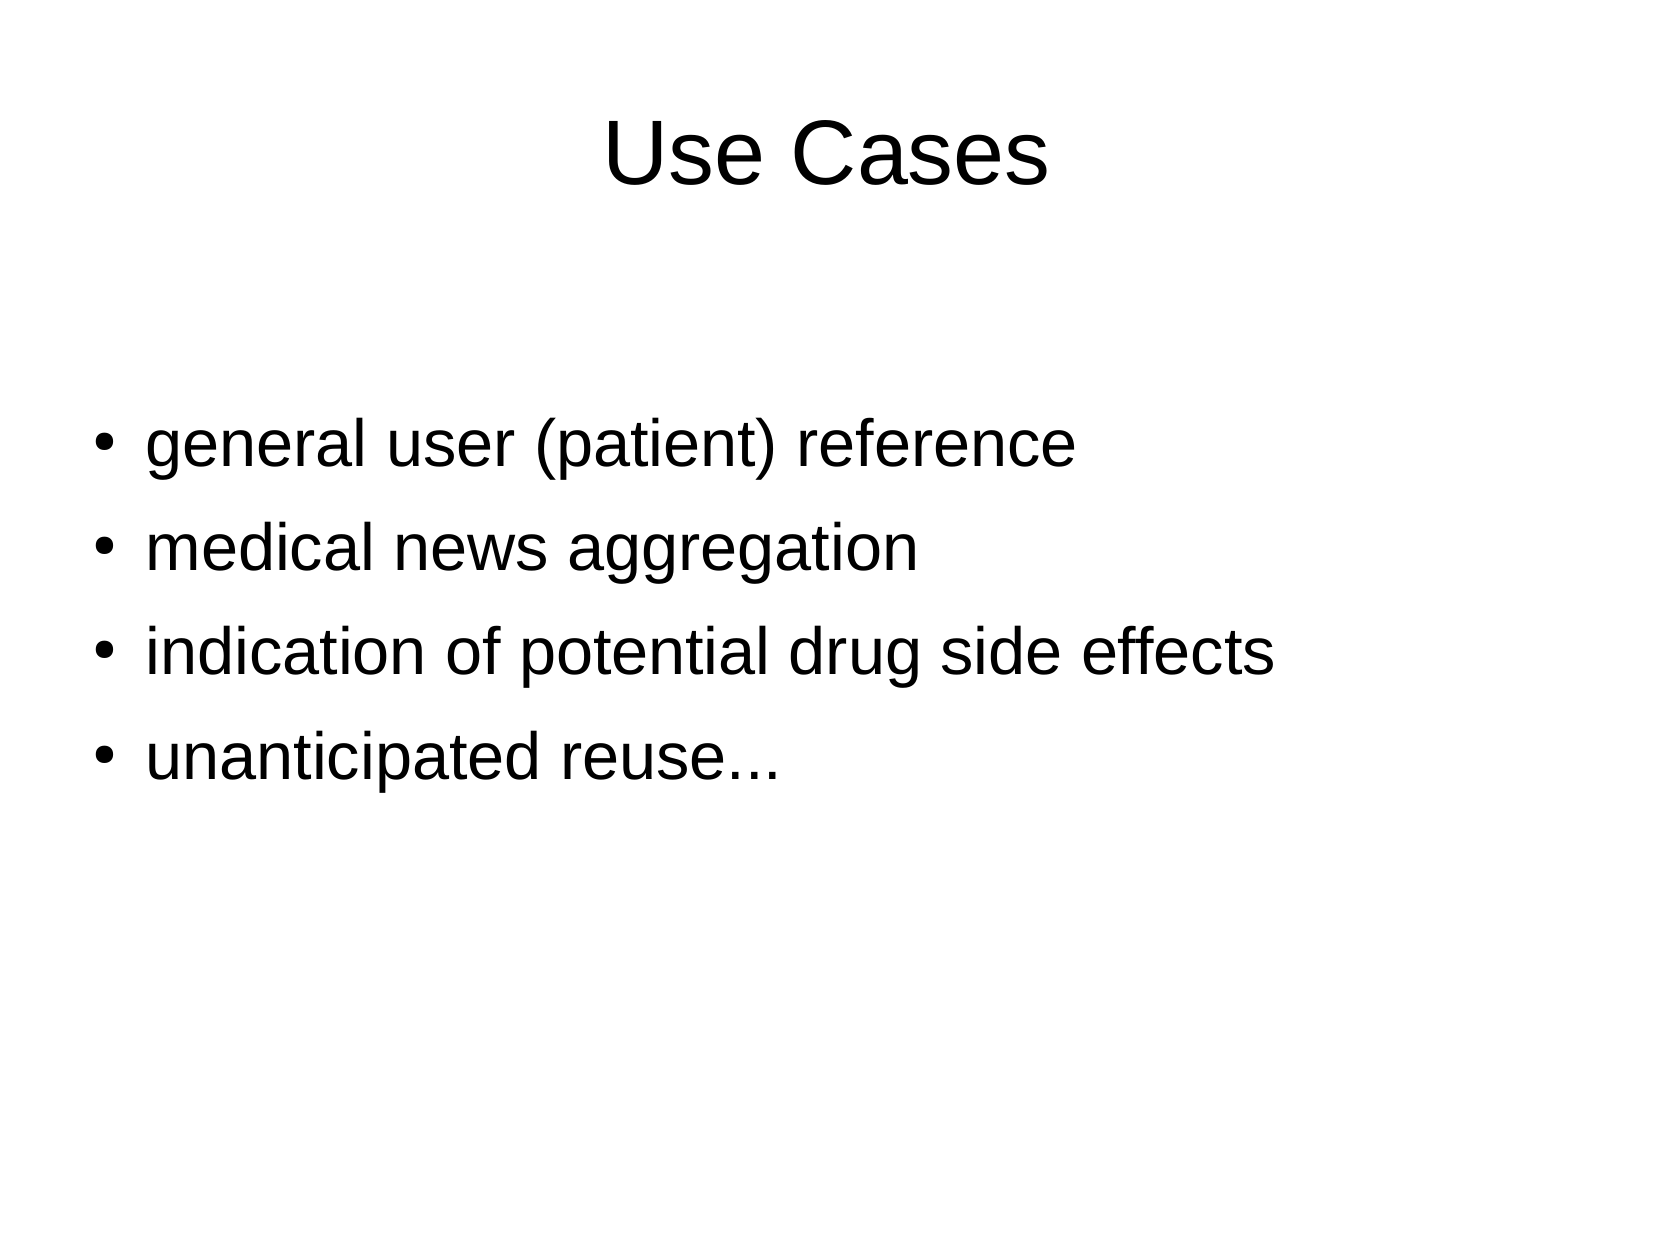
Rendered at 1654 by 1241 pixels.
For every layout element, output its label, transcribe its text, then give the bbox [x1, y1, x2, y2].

title Use Cases [82, 49, 1571, 257]
list general user (patient) reference medical news aggregation indication of potential drug side effects unanticipated reuse... [75, 405, 1564, 1126]
